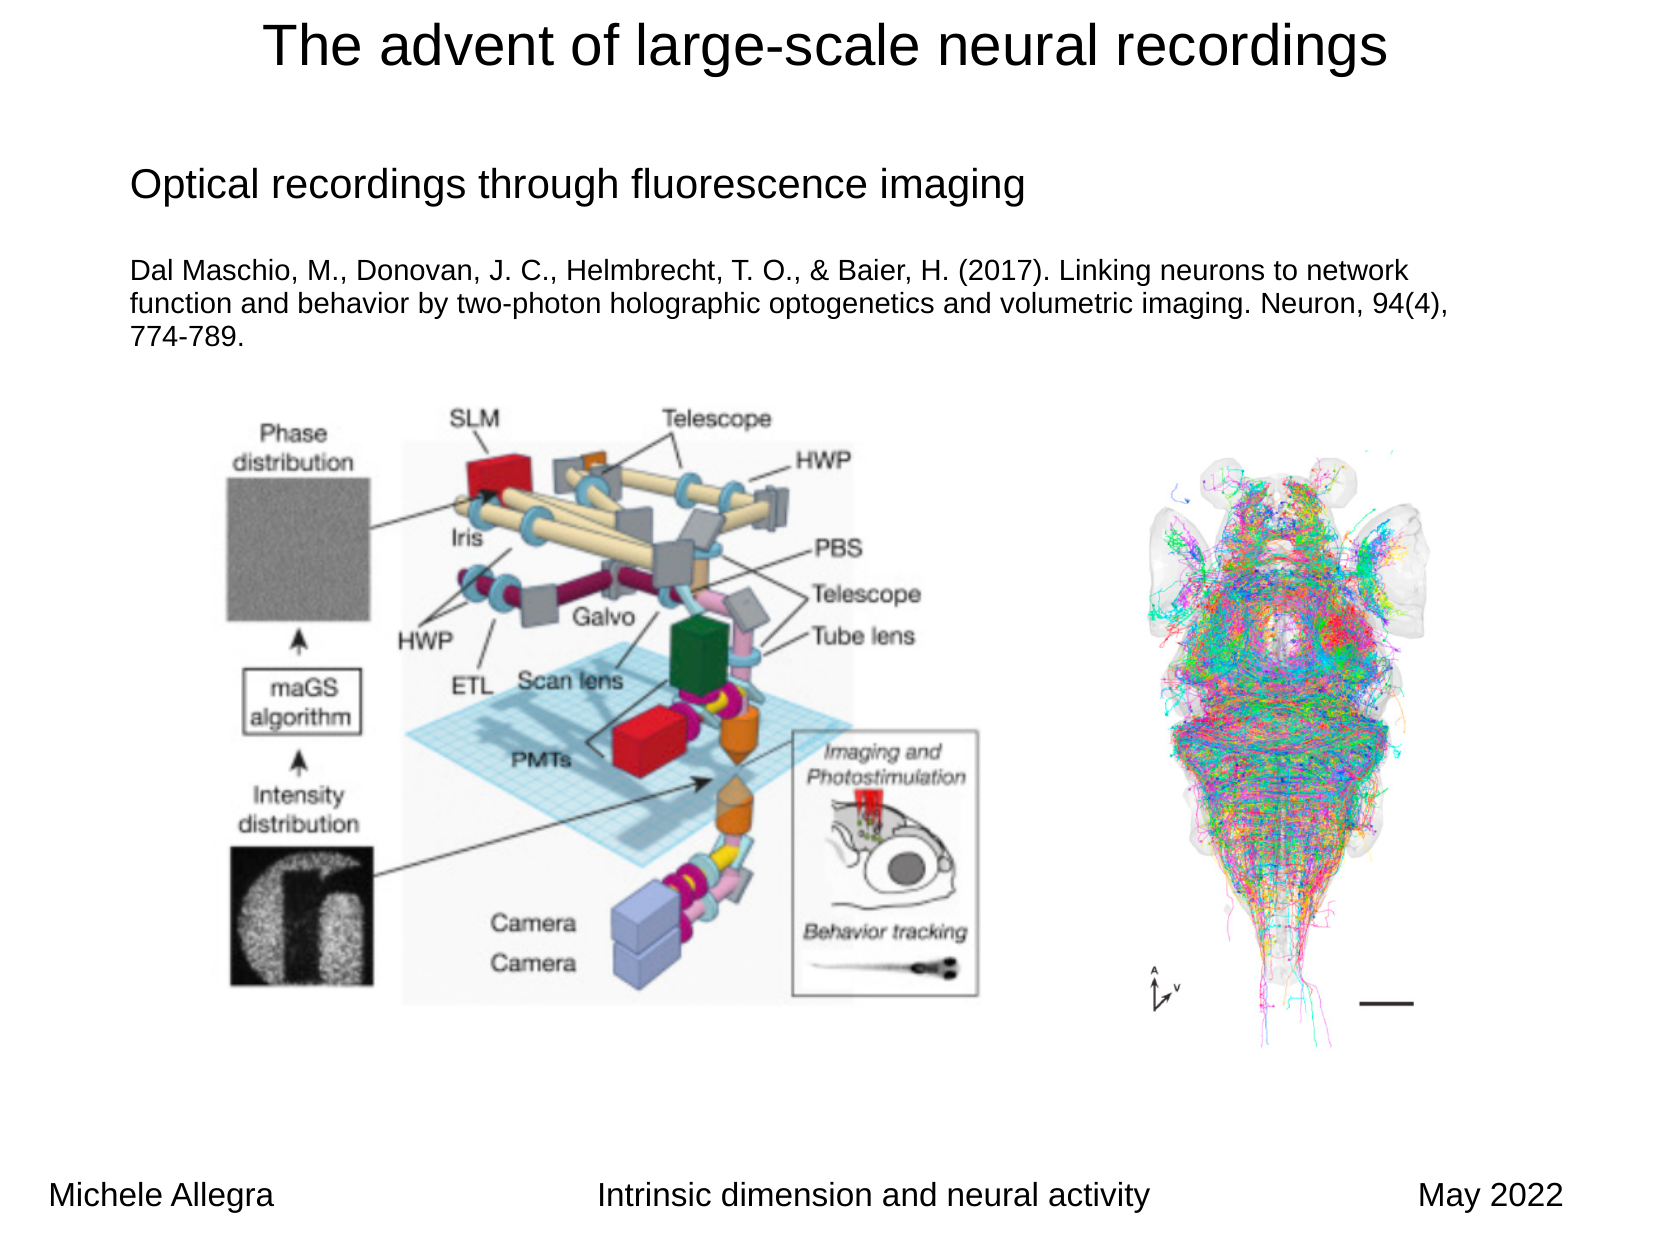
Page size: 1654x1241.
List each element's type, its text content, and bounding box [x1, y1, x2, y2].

text_box Optical recordings through fluorescence imaging Dal Maschio, M., Donovan, J. C., Helmbrecht, T. O., & Baier, H. (2017). Linking neurons to network function and behavior by two-photon holographic optogenetics and volumetric imaging. Neuron, 94(4), 774-789. [115, 153, 1527, 359]
picture [204, 388, 1009, 1052]
title The advent of large-scale neural recordings [82, 0, 1571, 96]
picture [1144, 450, 1447, 1053]
text_box Michele Allegra Intrinsic dimension and neural activity May 2022 [33, 1168, 1603, 1221]
